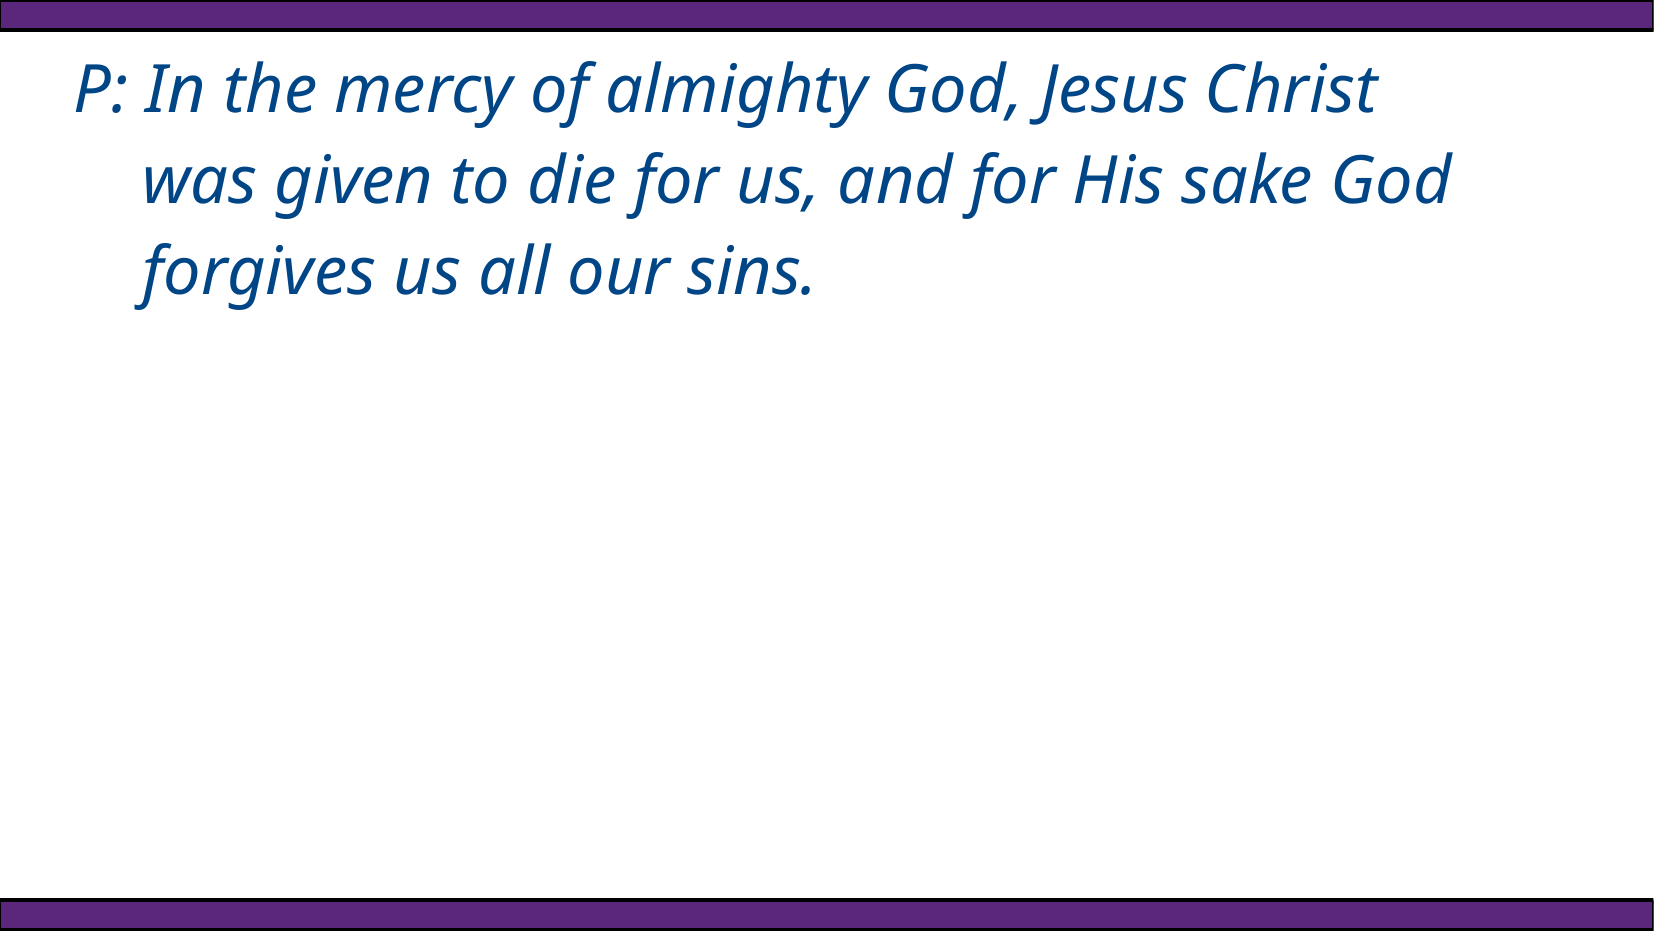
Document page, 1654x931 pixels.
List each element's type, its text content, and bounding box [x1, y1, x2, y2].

text_box [0, 0, 1654, 31]
text_box P: In the mercy of almighty God, Jesus Christ was given to die for us, and for His sake God forgives us all our sins. [58, 34, 1589, 316]
picture [0, 31, 1654, 900]
text_box [0, 900, 1654, 931]
